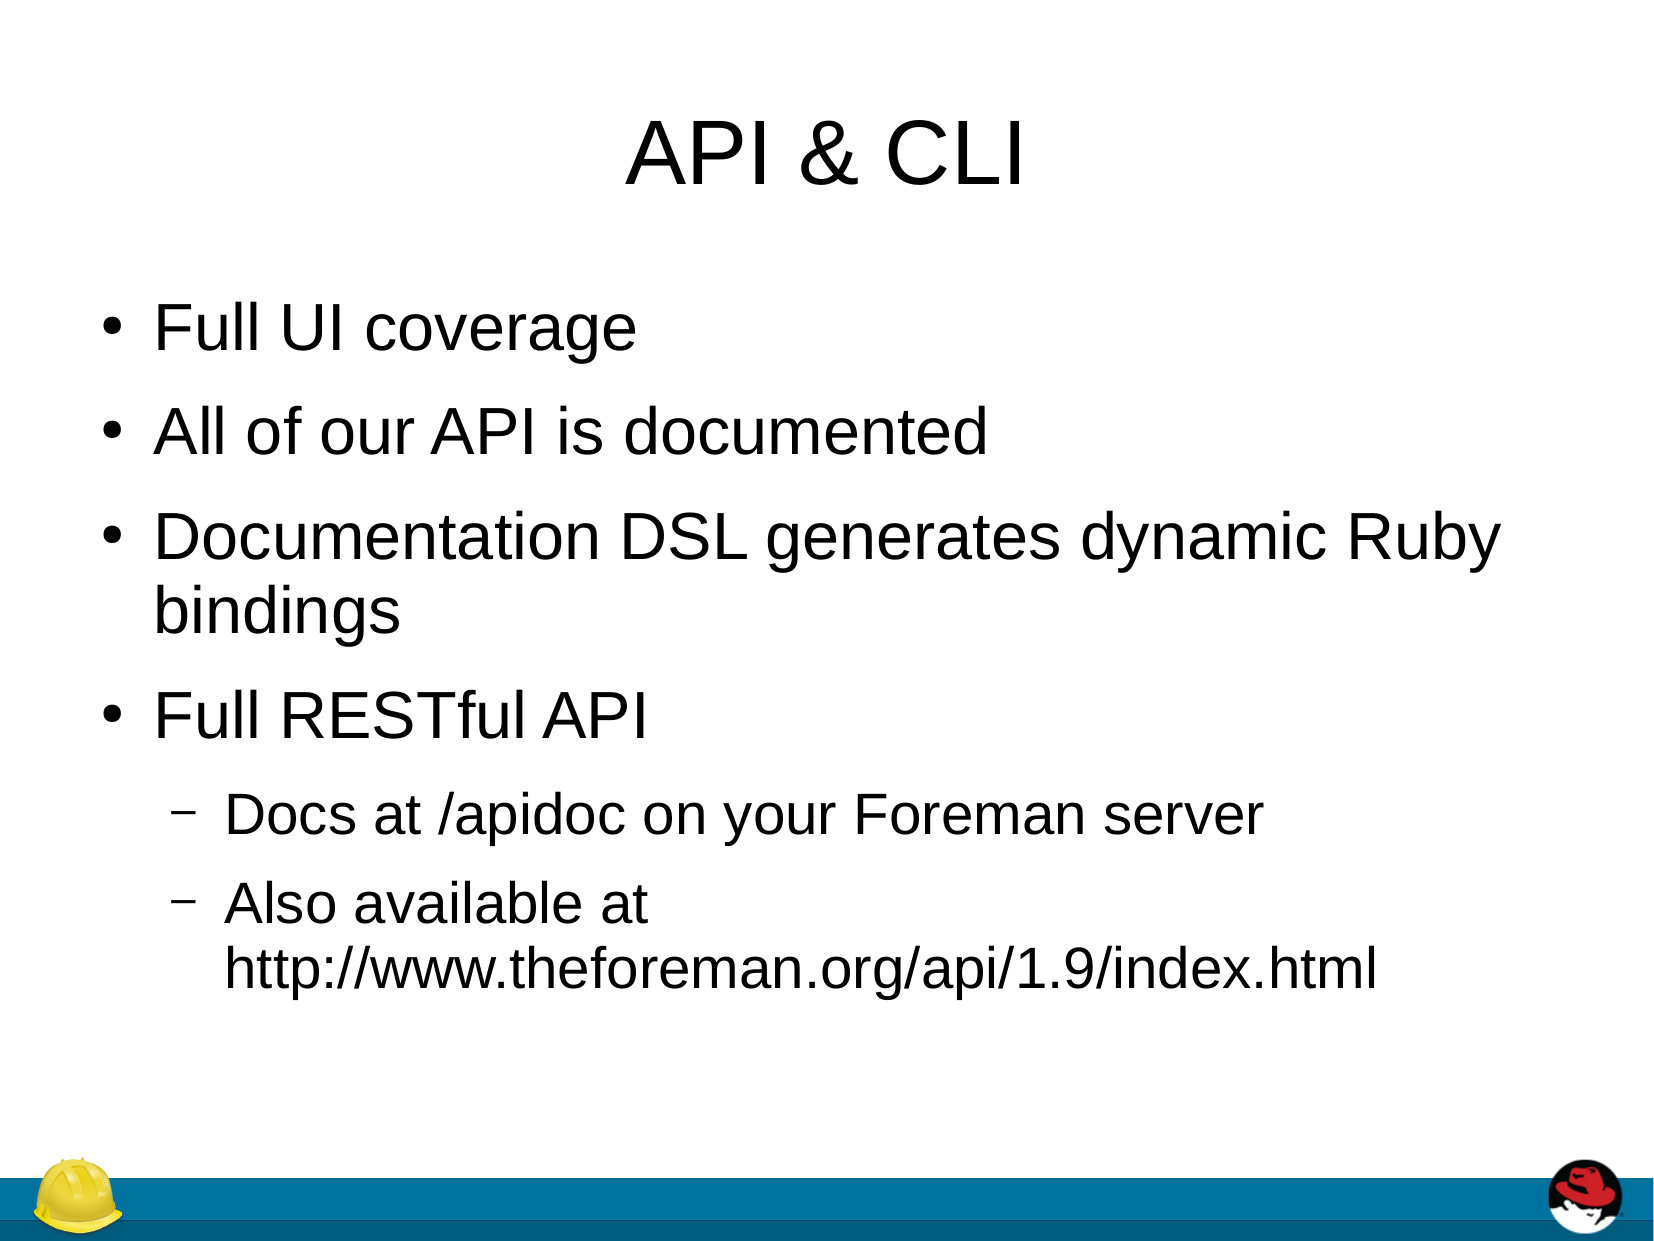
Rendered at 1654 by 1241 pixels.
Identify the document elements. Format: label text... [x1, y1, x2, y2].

picture [23, 1145, 130, 1235]
picture [1547, 1157, 1630, 1233]
title API & CLI [82, 49, 1571, 257]
list Full UI coverage All of our API is documented Documentation DSL generates dynamic Ruby bindings Full RESTful API Docs at /apidoc on your Foreman server Also available at http://www.theforeman.org/api/1.9/index.html [82, 290, 1571, 1010]
